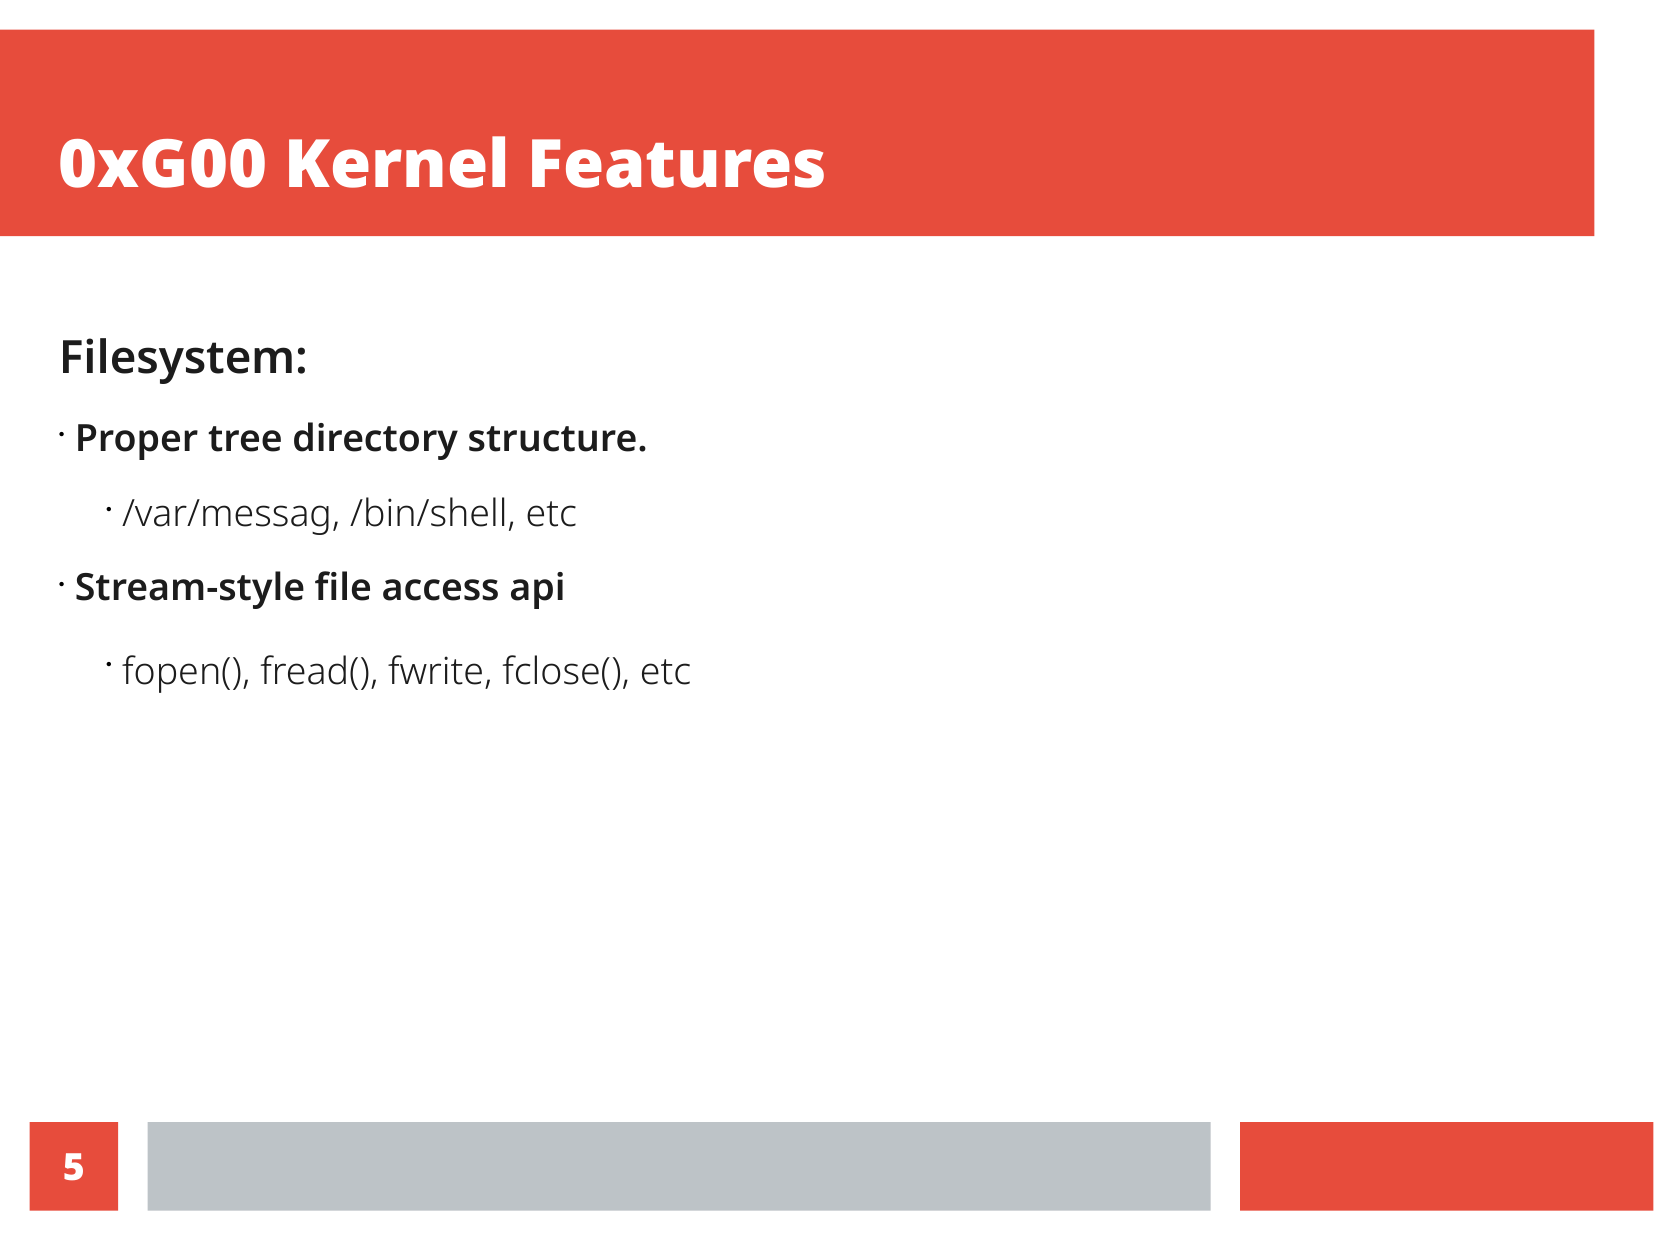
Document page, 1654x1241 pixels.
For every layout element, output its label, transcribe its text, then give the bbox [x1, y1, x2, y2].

title 0xG00 Kernel Features [59, 59, 1595, 207]
list Filesystem: Proper tree directory structure. /var/messag, /bin/shell, etc Stream-style file access api fopen(), fread(), fwrite, fclose(), etc [59, 324, 1565, 1093]
